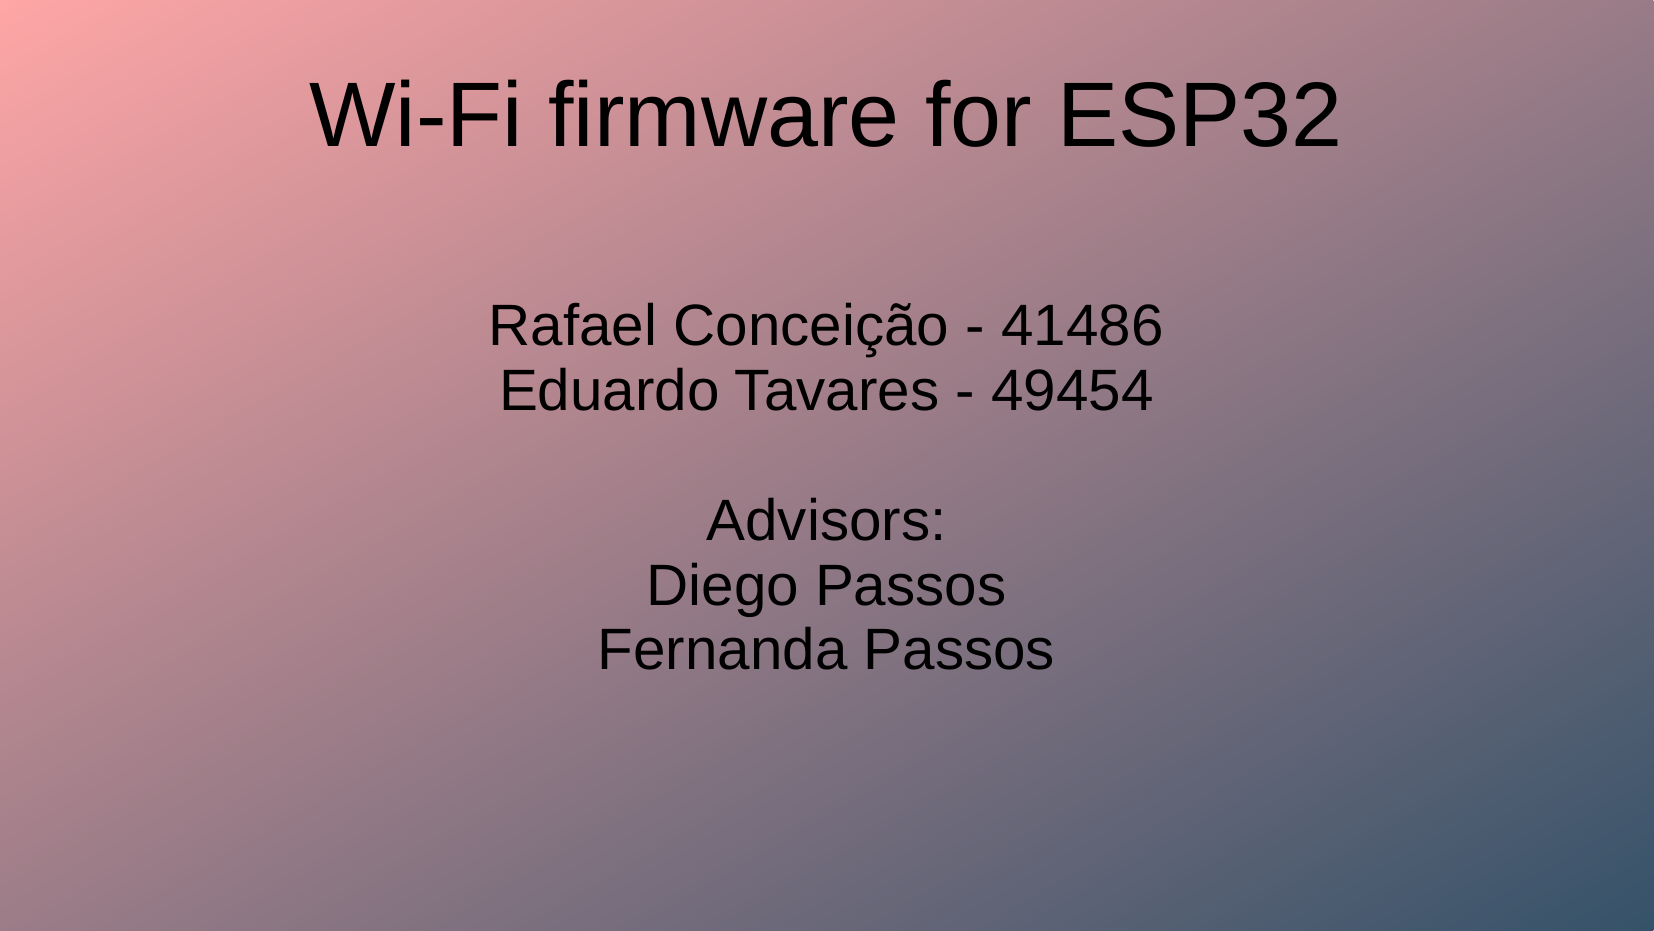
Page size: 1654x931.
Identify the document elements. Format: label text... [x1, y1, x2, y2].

title Wi-Fi firmware for ESP32 [82, 37, 1571, 193]
subtitle Rafael Conceição - 41486 Eduardo Tavares - 49454 Advisors: Diego Passos Fernanda Passos [82, 217, 1571, 758]
